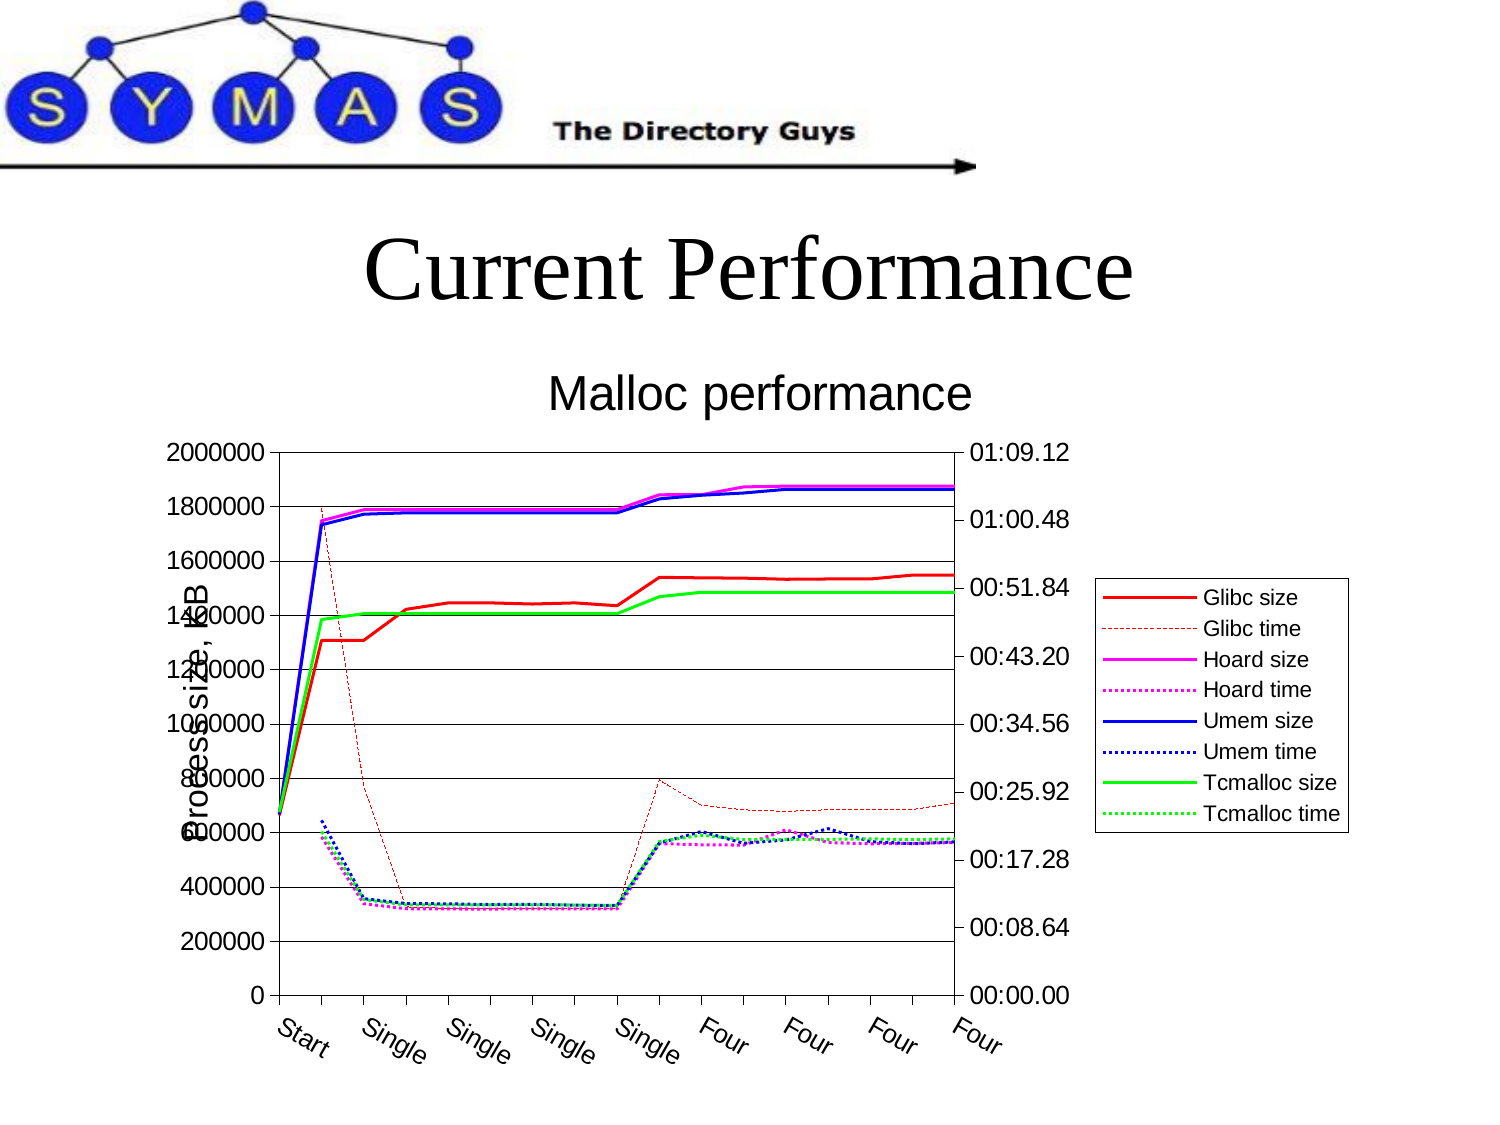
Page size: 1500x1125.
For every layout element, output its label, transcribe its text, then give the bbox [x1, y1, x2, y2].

title Current Performance [112, 187, 1388, 351]
picture [0, 0, 976, 188]
chart [141, 337, 1351, 1088]
